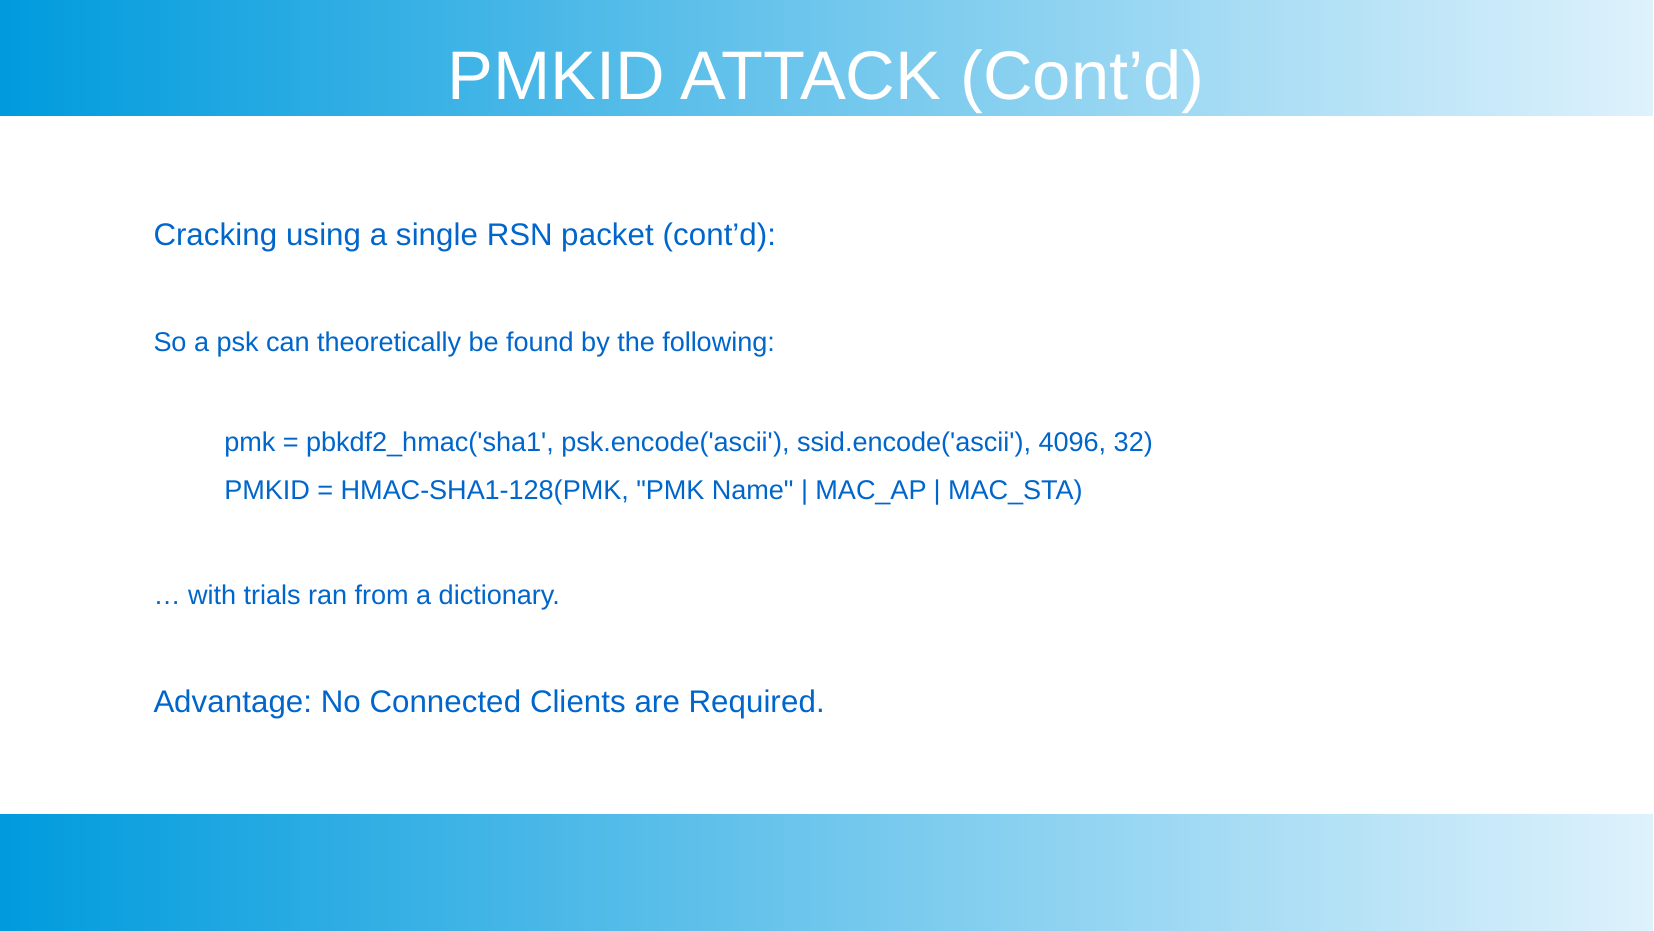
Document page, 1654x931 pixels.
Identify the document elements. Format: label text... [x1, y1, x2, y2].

list Cracking using a single RSN packet (cont’d): So a psk can theoretically be found by the following: pmk = pbkdf2_hmac('sha1', psk.encode('ascii'), ssid.encode('ascii'), 4096, 32) PMKID = HMAC-SHA1-128(PMK, "PMK Name" | MAC_AP | MAC_STA) … with trials ran from a dictionary. Advantage: No Connected Clients are Required. [82, 217, 1571, 758]
title PMKID ATTACK (Cont’d) [82, 37, 1571, 116]
